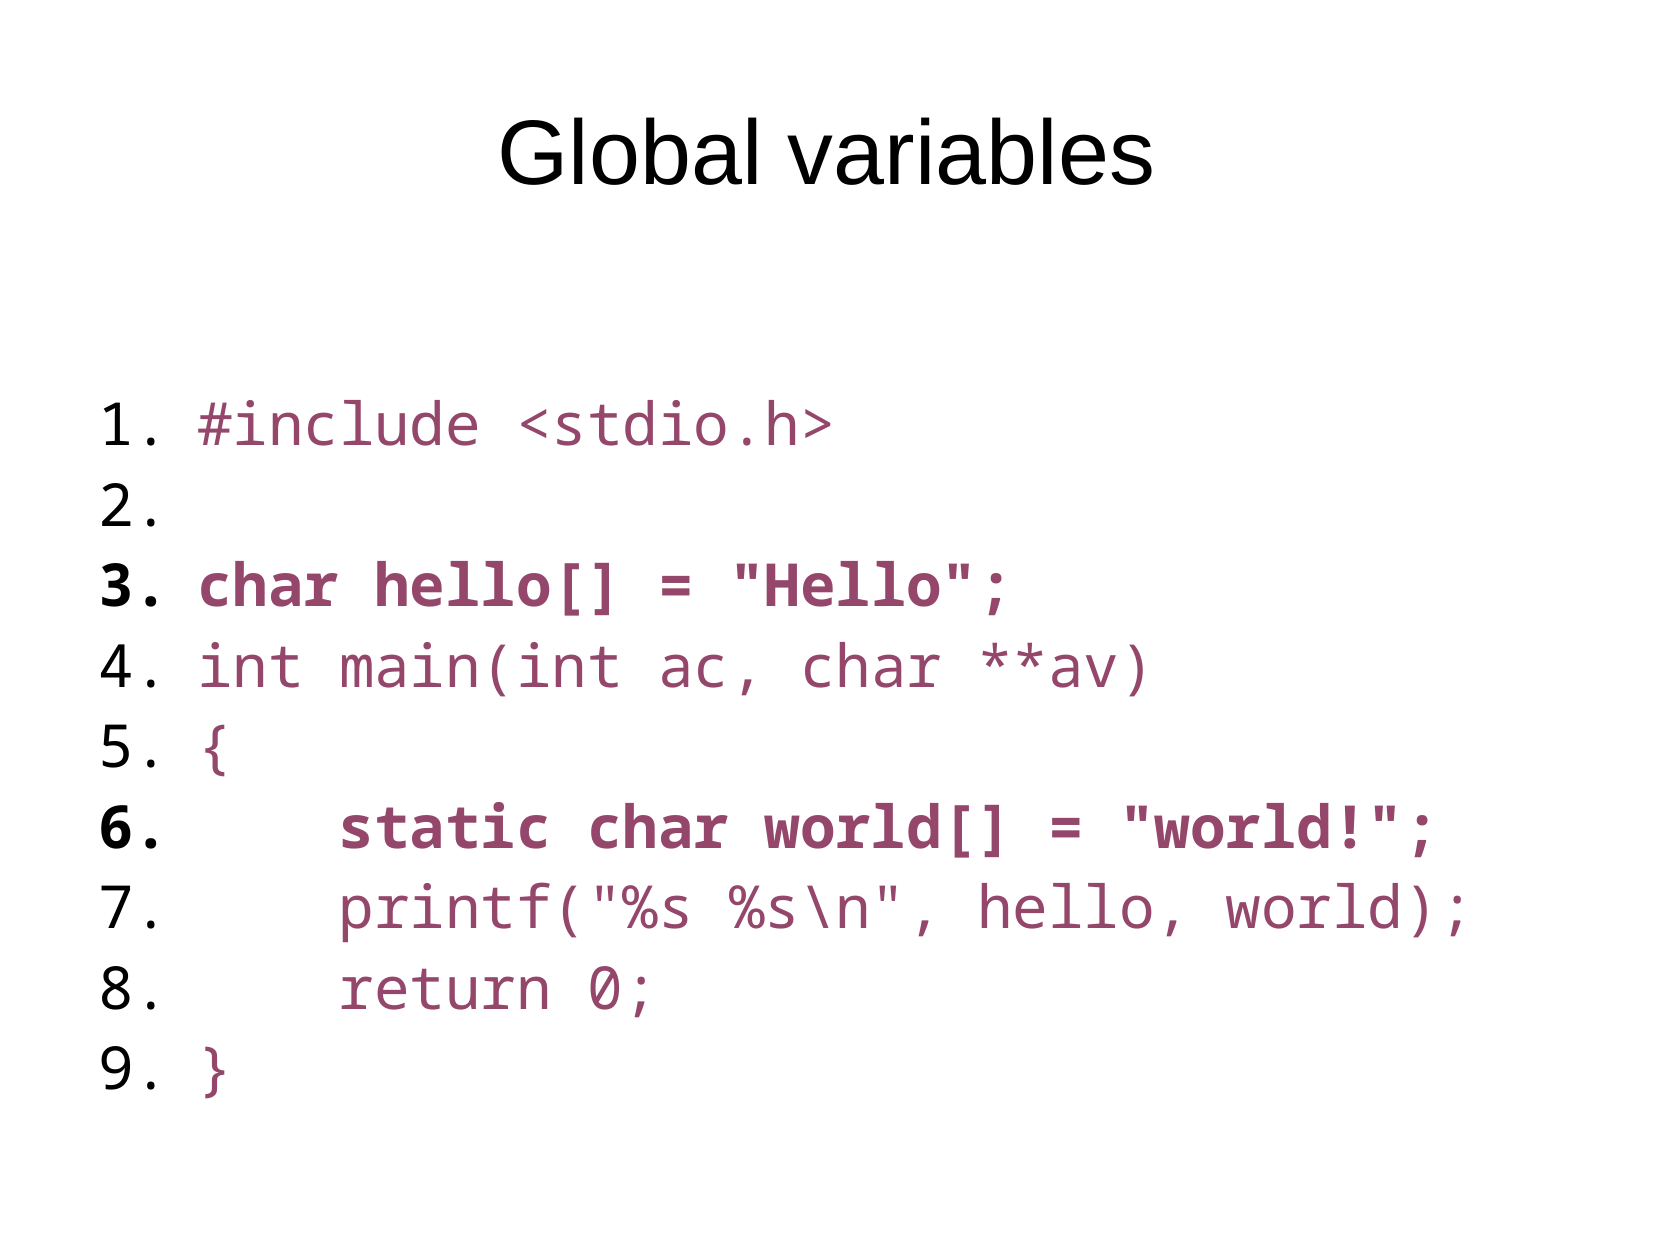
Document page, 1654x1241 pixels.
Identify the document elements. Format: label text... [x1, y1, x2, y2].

list #include <stdio.h> char hello[] = "Hello"; int main(int ac, char **av) { static char world[] = "world!"; printf("%s %s\n", hello, world); return 0; } [82, 290, 1571, 1126]
title Global variables [82, 49, 1571, 257]
